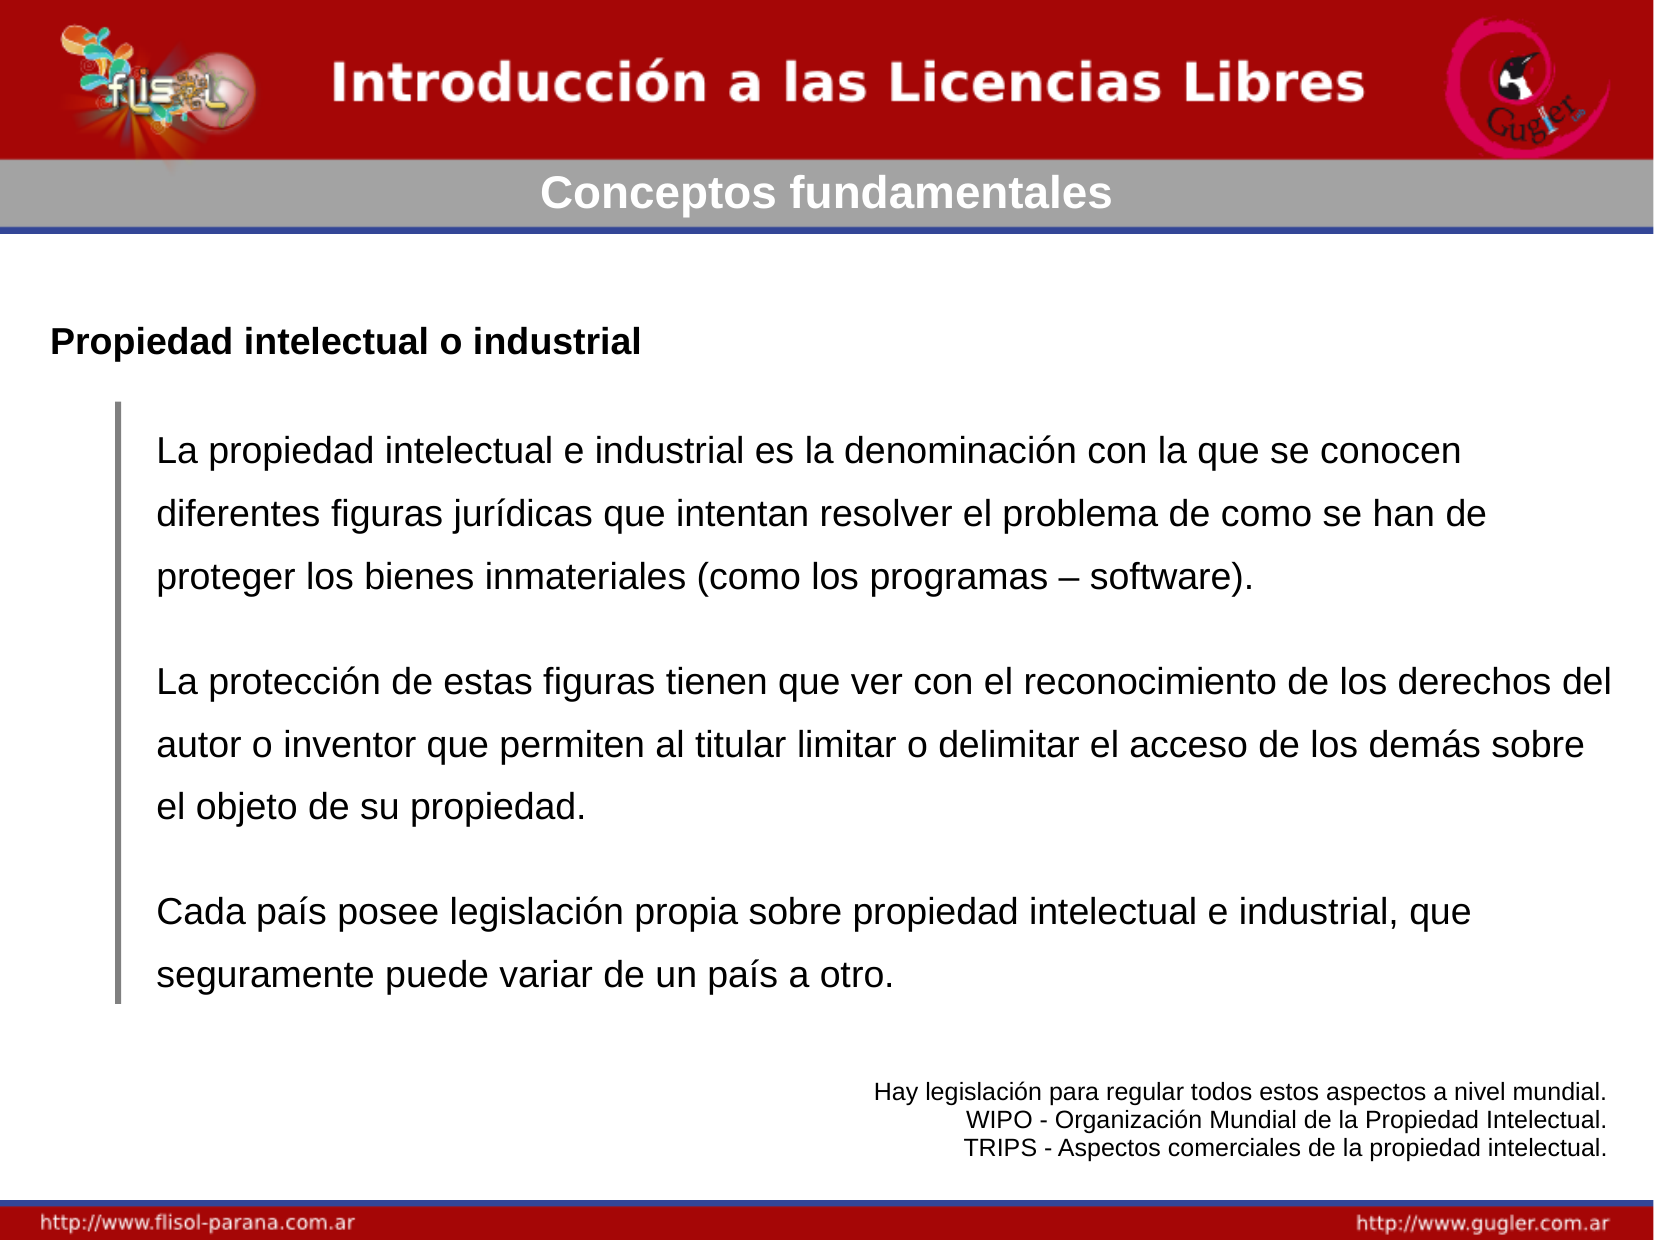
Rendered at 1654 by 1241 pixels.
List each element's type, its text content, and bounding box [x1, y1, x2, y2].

picture [0, 0, 1654, 159]
text_box Propiedad intelectual o industrial [35, 312, 1619, 370]
text_box Conceptos fundamentales [0, 159, 1654, 226]
text_box La propiedad intelectual e industrial es la denominación con la que se conocen diferentes figuras jurídicas que intentan resolver el problema de como se han de proteger los bienes inmateriales (como los programas – software). La protección de estas figuras tienen que ver con el reconocimiento de los derechos del autor o inventor que permiten al titular limitar o delimitar el acceso de los demás sobre el objeto de su propiedad. Cada país posee legislación propia sobre propiedad intelectual e industrial, que seguramente puede variar de un país a otro. [141, 401, 1630, 982]
text_box Hay legislación para regular todos estos aspectos a nivel mundial. WIPO - Organización Mundial de la Propiedad Intelectual. TRIPS - Aspectos comerciales de la propiedad intelectual. [859, 1070, 1624, 1170]
picture [0, 1200, 1654, 1241]
picture [0, 226, 1654, 234]
